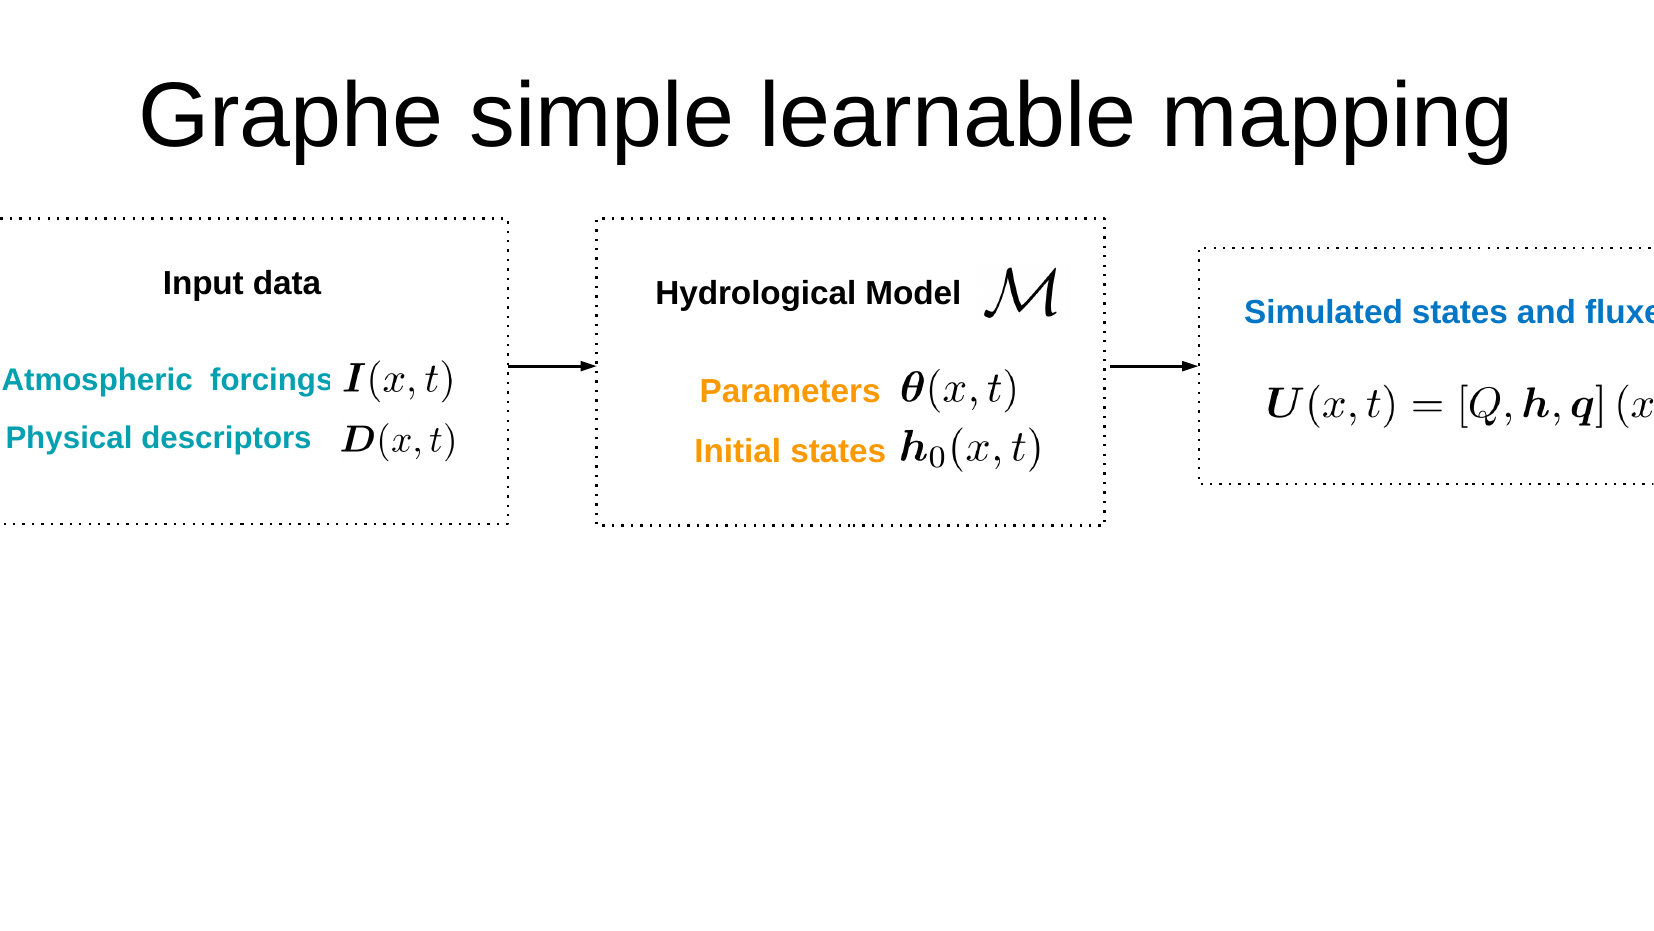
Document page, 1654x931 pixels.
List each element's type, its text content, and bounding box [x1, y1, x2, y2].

picture [977, 262, 1069, 325]
text_box Hydrological Model Parameters Initial states [596, 218, 1105, 526]
picture [885, 419, 1046, 479]
picture [330, 352, 461, 408]
text_box Simulated states and fluxes [1198, 248, 1654, 485]
picture [330, 413, 461, 467]
picture [1251, 366, 1654, 439]
text_box Input data Atmospheric forcings Physical descriptors [0, 218, 508, 525]
picture [893, 364, 1022, 417]
title Graphe simple learnable mapping [82, 37, 1571, 193]
